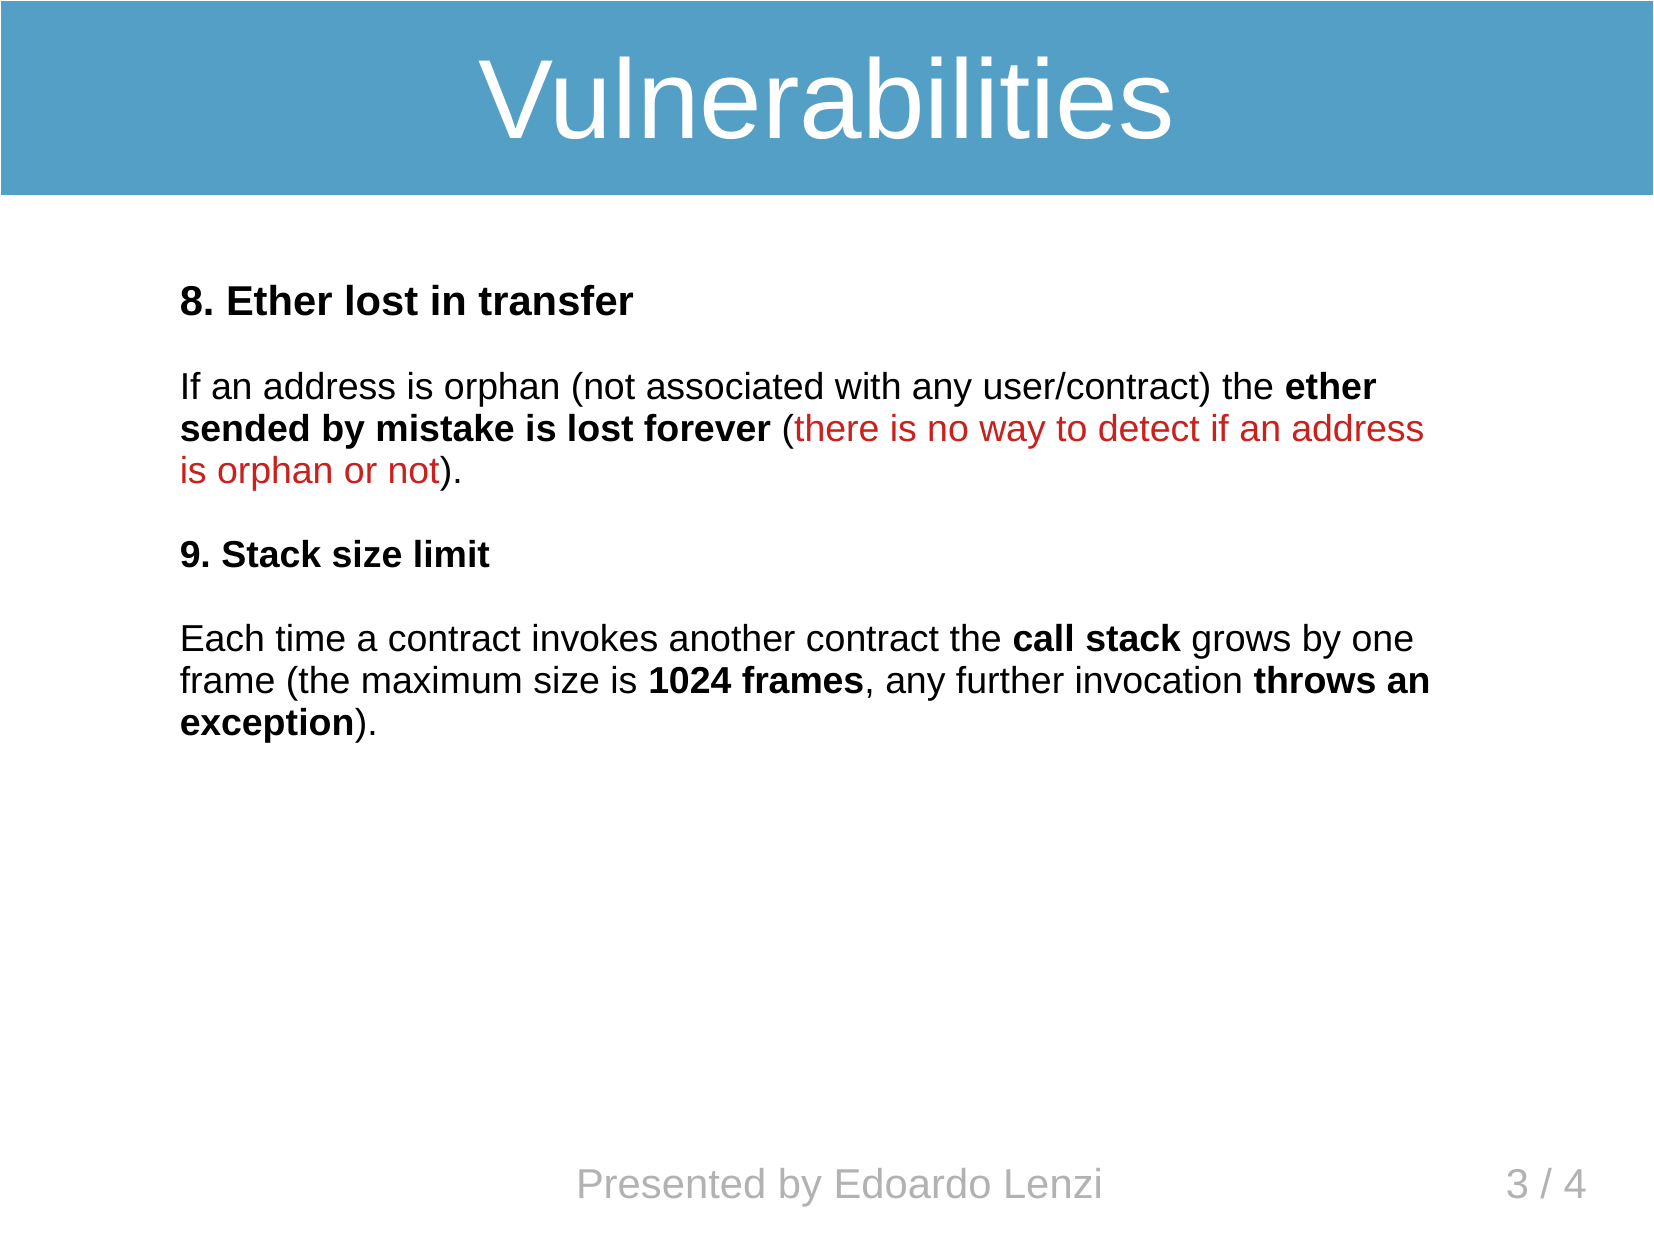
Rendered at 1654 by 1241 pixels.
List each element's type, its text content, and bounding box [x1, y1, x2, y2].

title Vulnerabilities [82, 0, 1571, 204]
text_box [0, 0, 82, 196]
list Presented by Edoardo Lenzi 3 / 4 [505, 1160, 1654, 1241]
text_box 8. Ether lost in transfer If an address is orphan (not associated with any user/contract) the ether sended by mistake is lost forever (there is no way to detect if an address is orphan or not). 9. Stack size limit Each time a contract invokes another contract the call stack grows by one frame (the maximum size is 1024 frames, any further invocation throws an exception). [165, 270, 1471, 1083]
text_box [1571, 0, 1654, 196]
